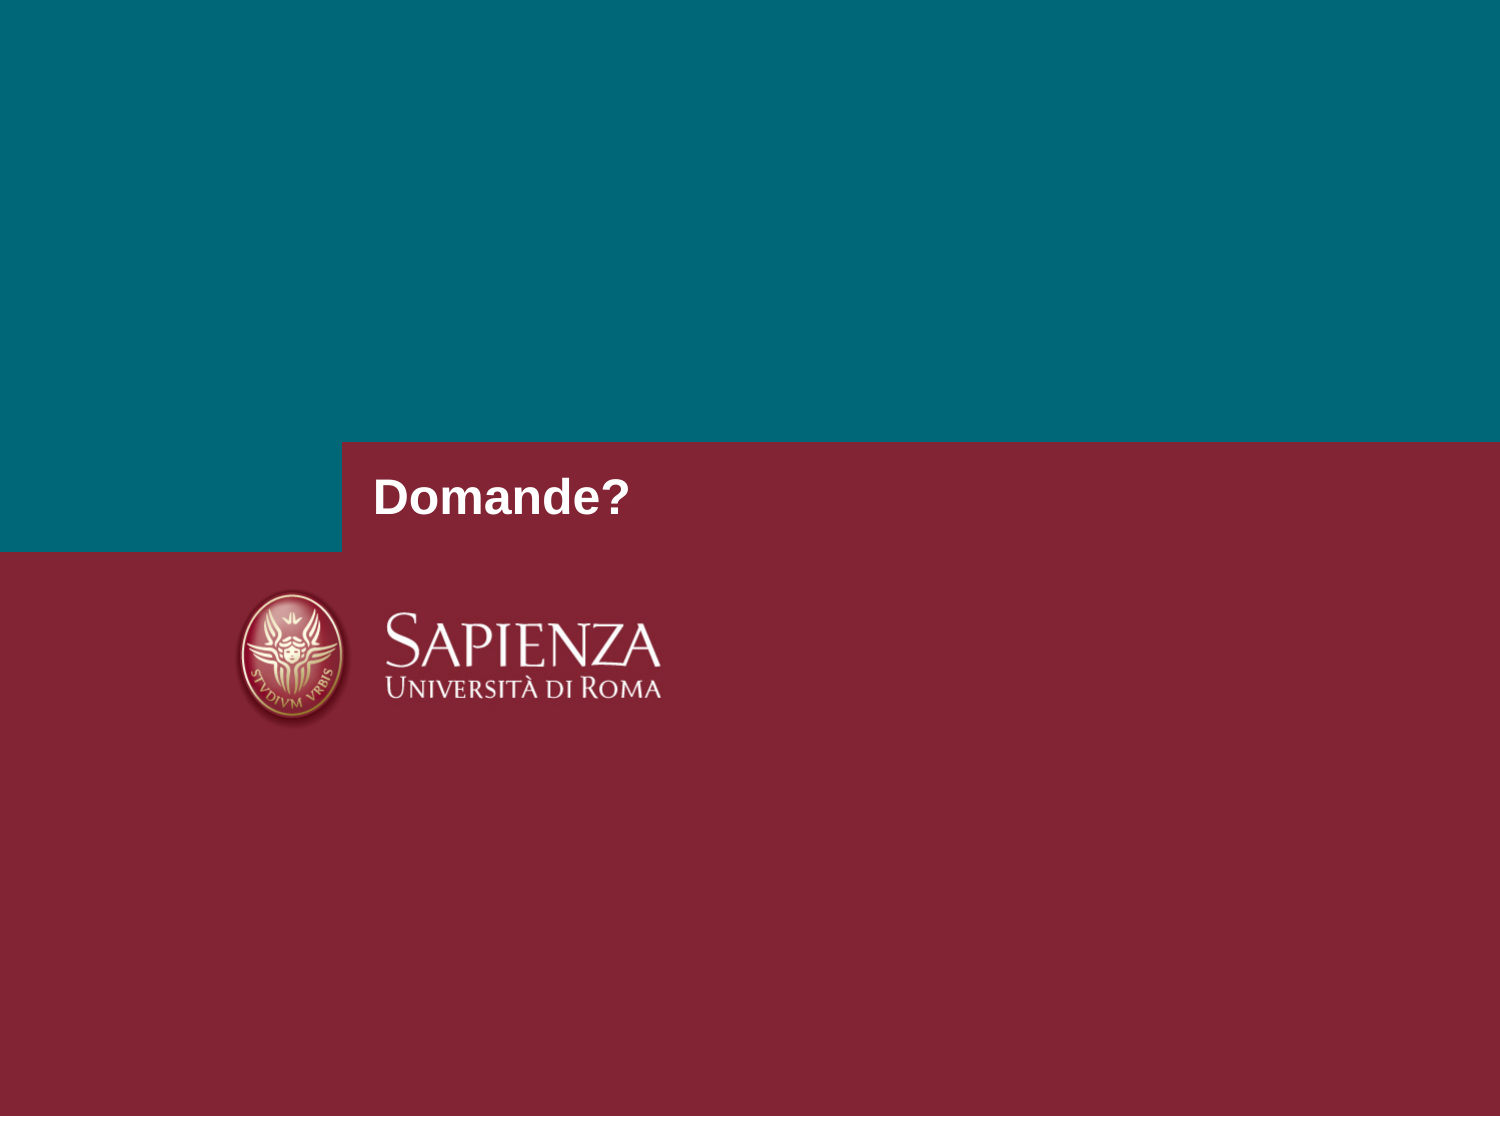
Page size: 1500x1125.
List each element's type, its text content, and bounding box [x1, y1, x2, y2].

text_box [0, 0, 1500, 552]
picture [0, 442, 1500, 1116]
title Domande? [358, 456, 1359, 553]
